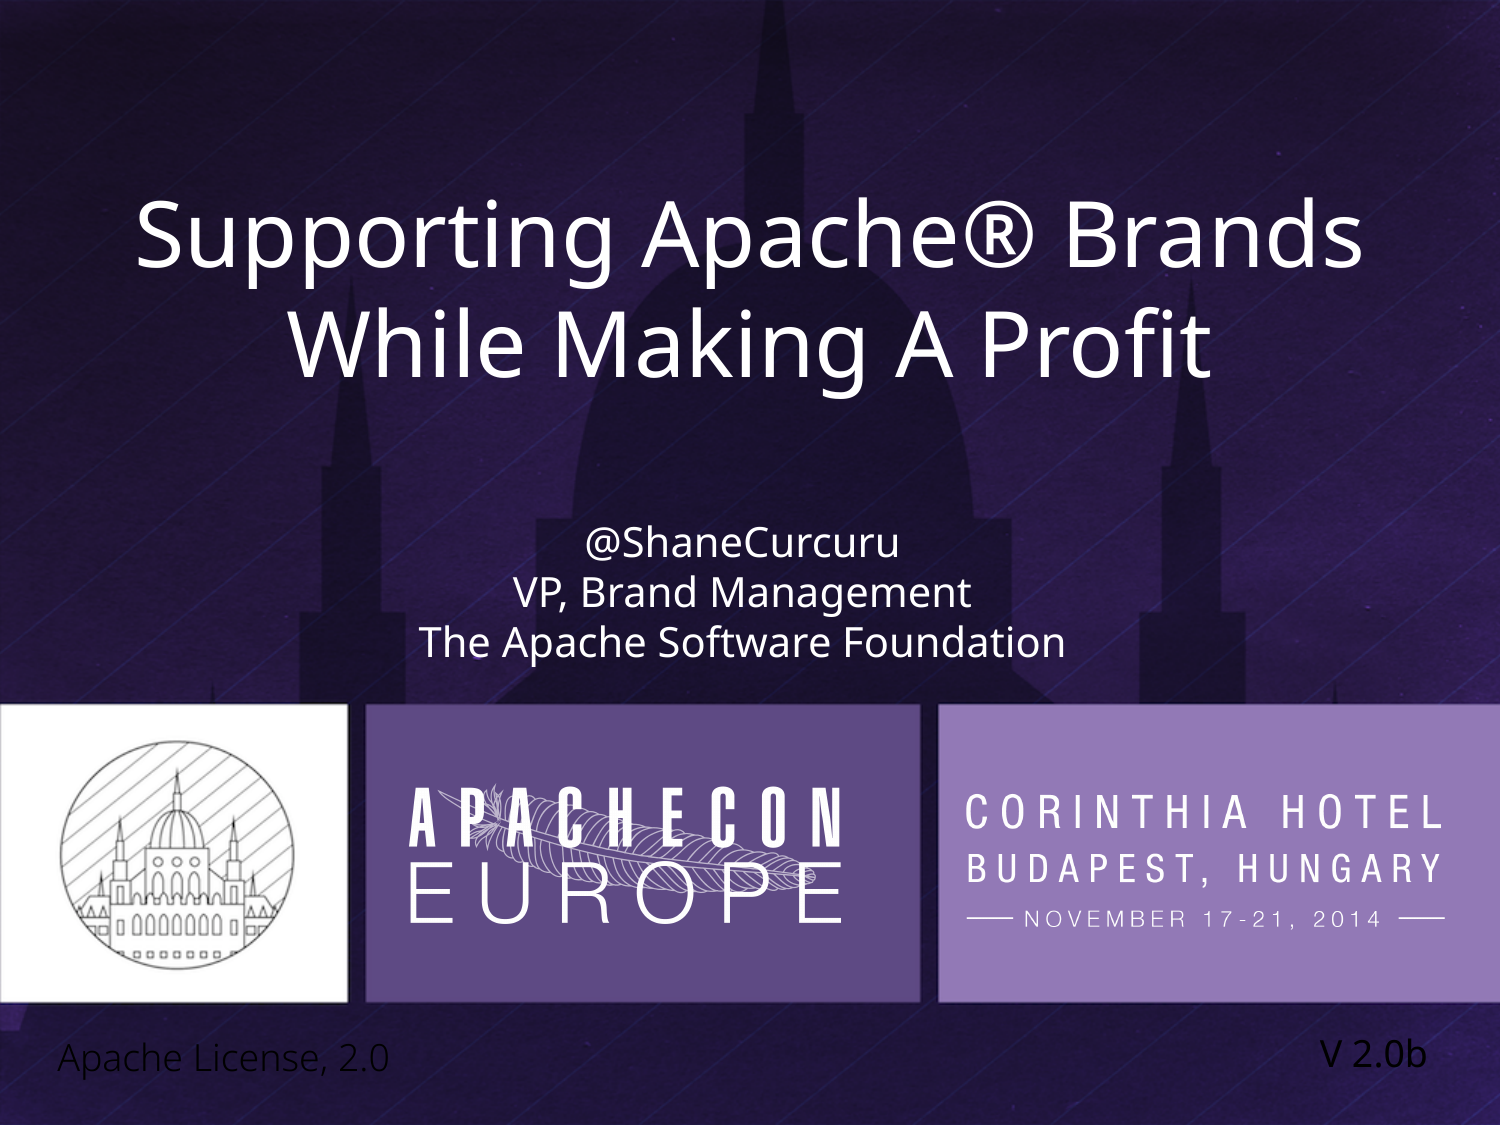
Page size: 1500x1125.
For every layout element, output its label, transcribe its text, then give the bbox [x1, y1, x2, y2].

picture [0, 0, 1500, 1125]
title Supporting Apache® Brands While Making A Profit [112, 164, 1388, 407]
text_box V 2.0b [1305, 1020, 1471, 1096]
text_box Apache License, 2.0 [42, 1024, 403, 1084]
title @ShaneCurcuru VP, Brand Management The Apache Software Foundation [105, 560, 1381, 621]
